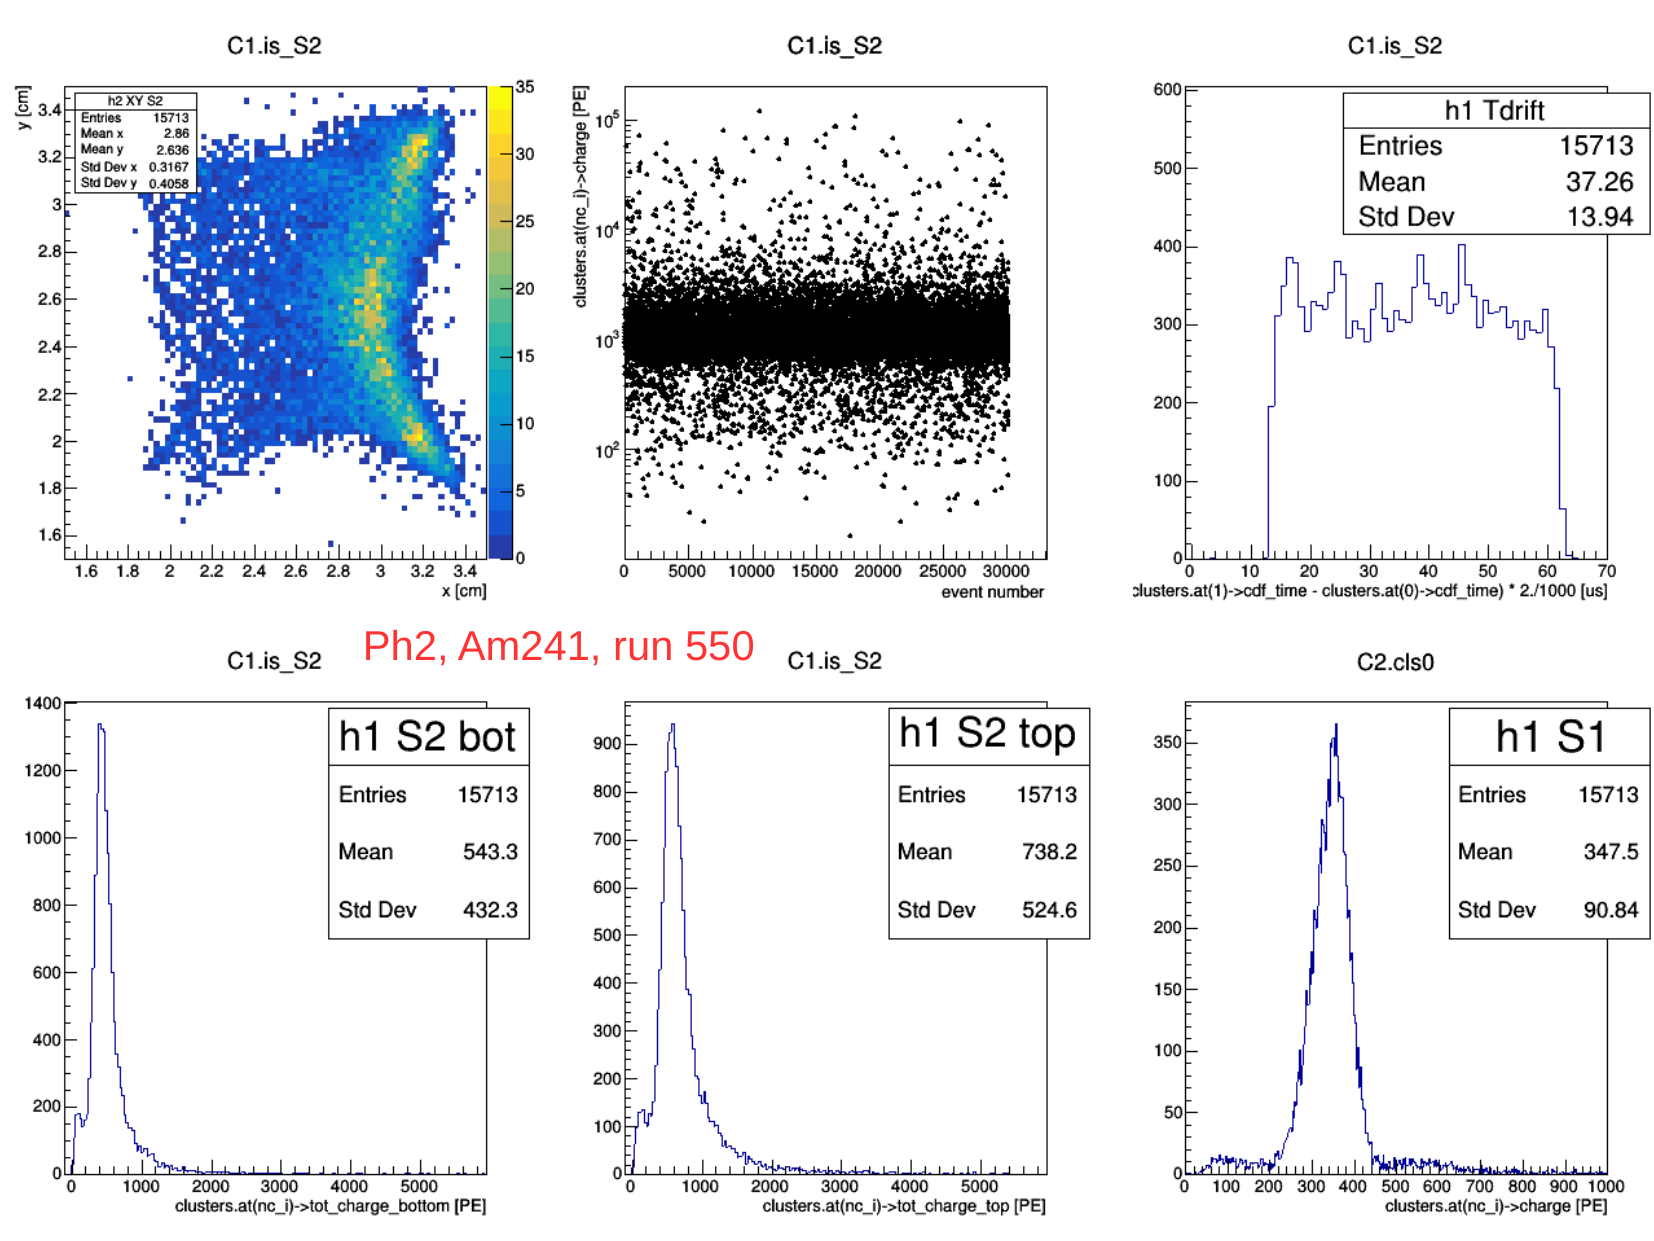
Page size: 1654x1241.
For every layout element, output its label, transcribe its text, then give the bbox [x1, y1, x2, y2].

text_box Ph2, Am241, run 550 [218, 615, 901, 751]
picture [6, 24, 1654, 1222]
